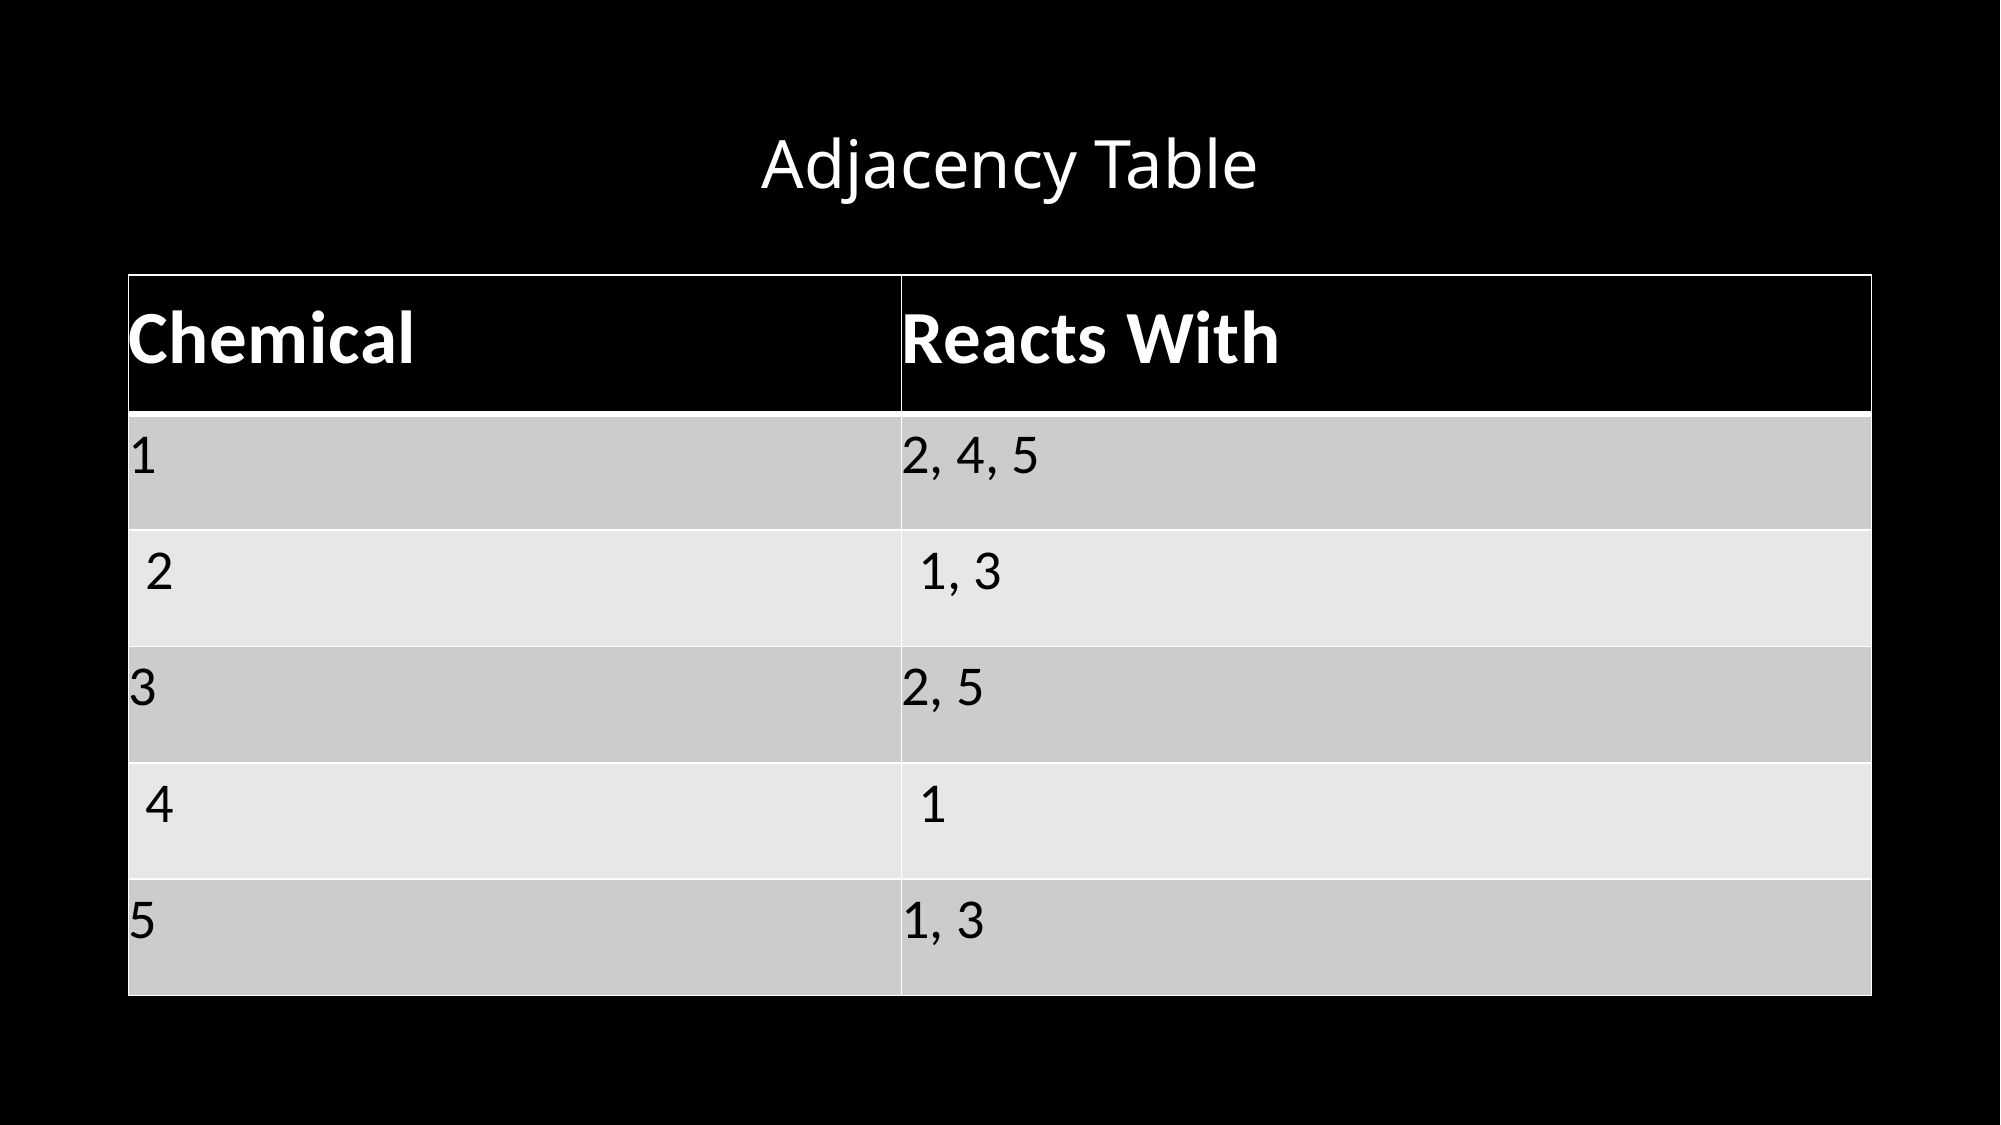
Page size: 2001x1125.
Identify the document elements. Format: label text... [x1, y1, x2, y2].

table_cell 2, 4, 5 [902, 417, 1871, 529]
table_cell 3 [129, 647, 901, 762]
table_cell 2 [129, 531, 901, 646]
table_cell 1, 3 [902, 531, 1871, 646]
title Adjacency Table [91, 105, 1931, 228]
table_cell 1 [129, 417, 901, 529]
table_header Chemical [129, 276, 901, 411]
table_cell 5 [129, 880, 901, 995]
table_header Reacts With [902, 276, 1871, 411]
table_cell 1, 3 [902, 880, 1871, 995]
table_cell 2, 5 [902, 647, 1871, 762]
table_cell 1 [902, 764, 1871, 878]
table_cell 4 [129, 764, 901, 878]
